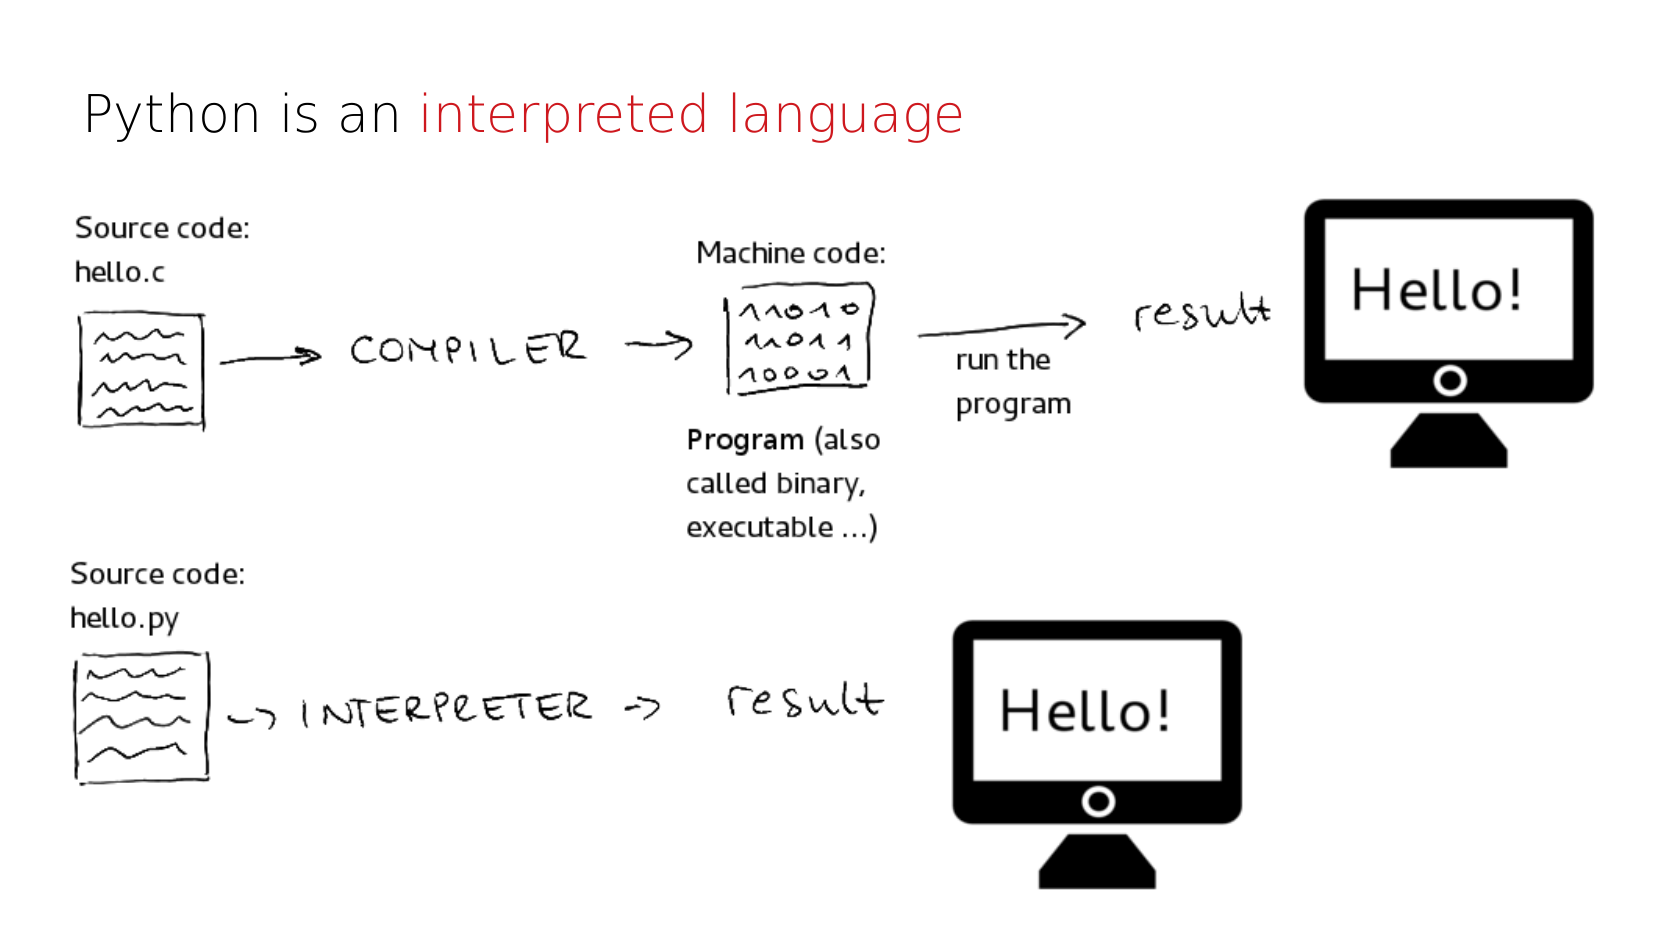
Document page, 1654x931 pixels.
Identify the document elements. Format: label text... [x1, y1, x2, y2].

picture [53, 171, 1602, 927]
title Python is an interpreted language [82, 37, 1571, 171]
